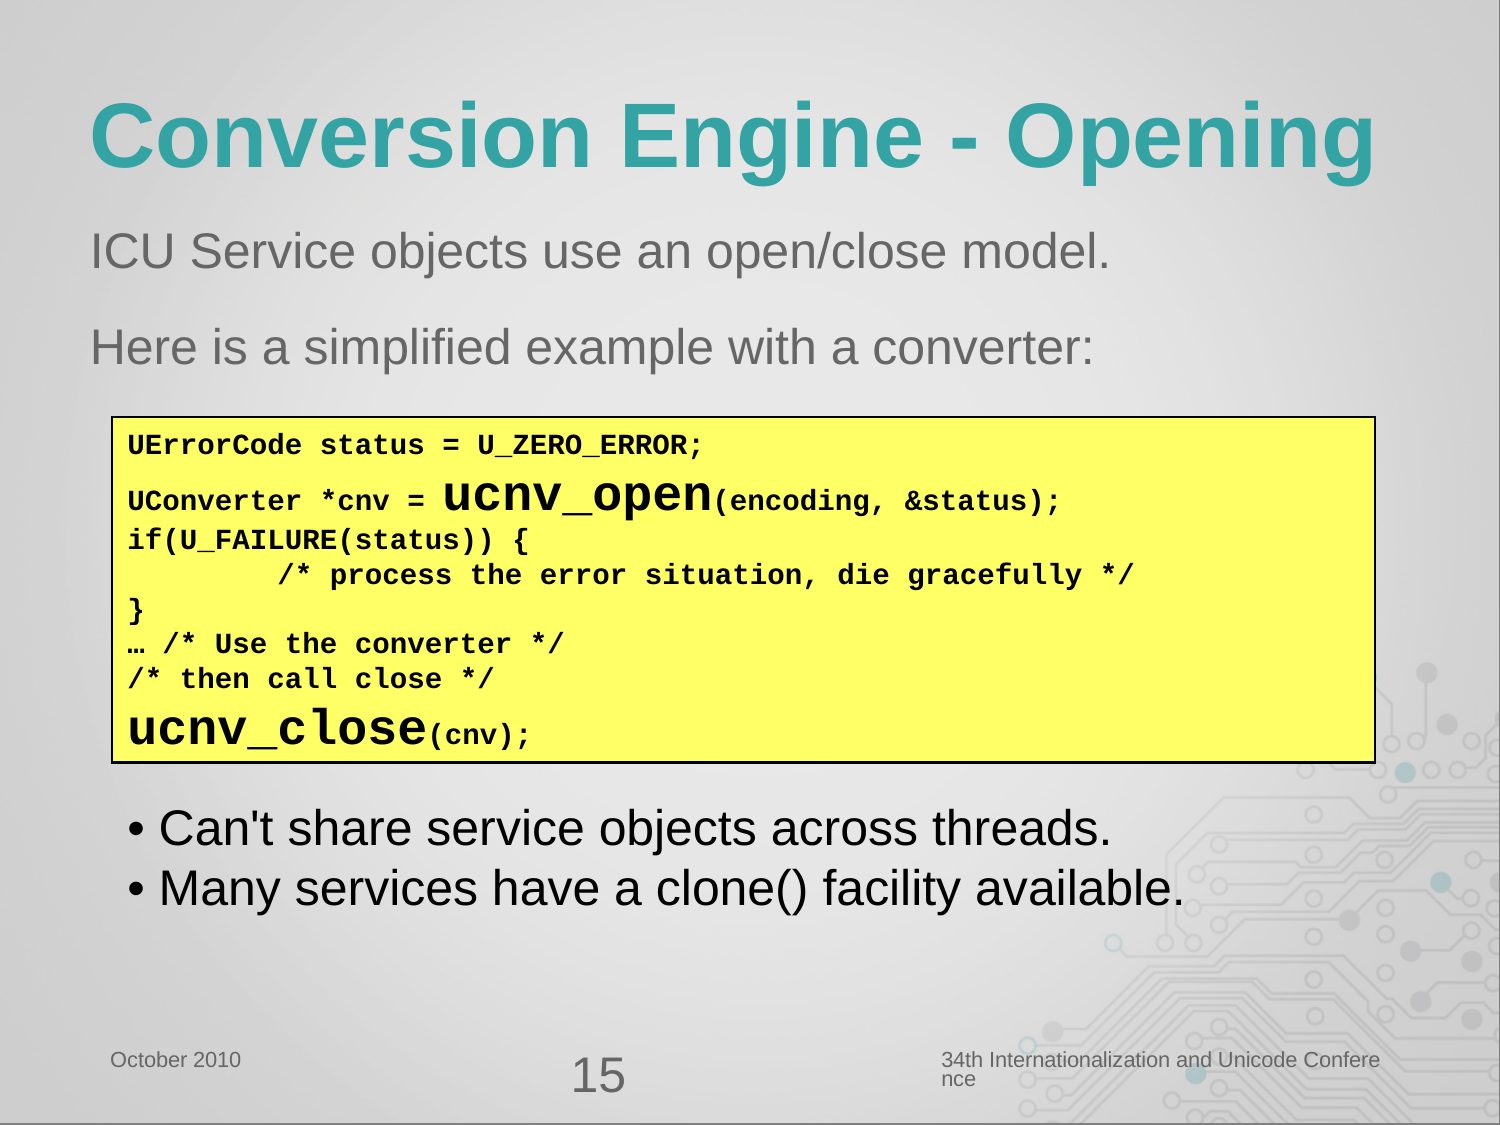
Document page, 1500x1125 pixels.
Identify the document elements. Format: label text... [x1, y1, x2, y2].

text_box • Can't share service objects across threads. • Many services have a clone() facility available. [112, 787, 1426, 923]
text_box UErrorCode status = U_ZERO_ERROR; UConverter *cnv = ucnv_open(encoding, &status); if(U_FAILURE(status)) { /* process the error situation, die gracefully */ } … /* Use the converter */ /* then call close */ ucnv_close(cnv); [112, 417, 1375, 763]
title Conversion Engine - Opening [75, 68, 1426, 194]
picture [0, 0, 1499, 1123]
list ICU Service objects use an open/close model. Here is a simplified example with a converter: [75, 210, 1426, 477]
